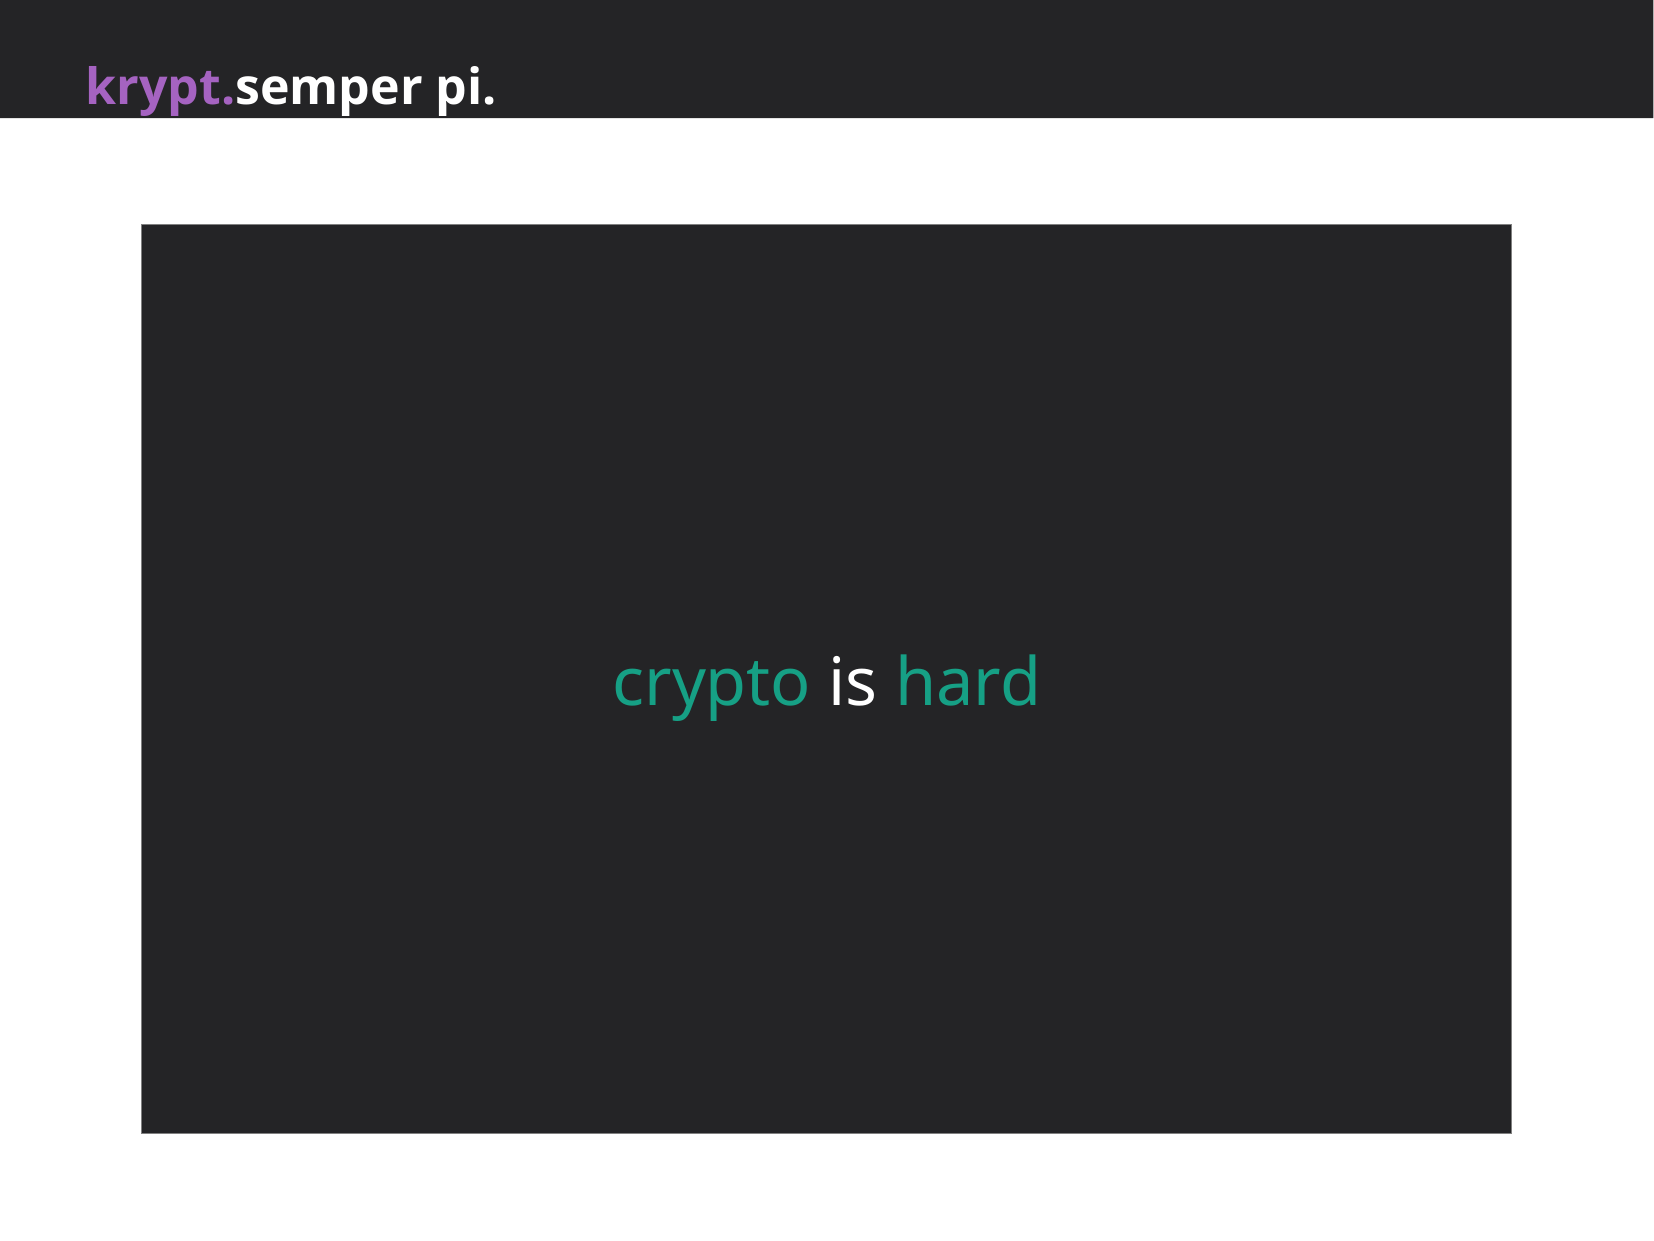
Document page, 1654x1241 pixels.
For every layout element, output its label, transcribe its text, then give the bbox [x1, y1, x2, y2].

text_box [0, 0, 1654, 119]
text_box krypt.semper pi. [70, 43, 544, 119]
text_box [165, 531, 1441, 1087]
text_box crypto is hard [141, 224, 1512, 1134]
